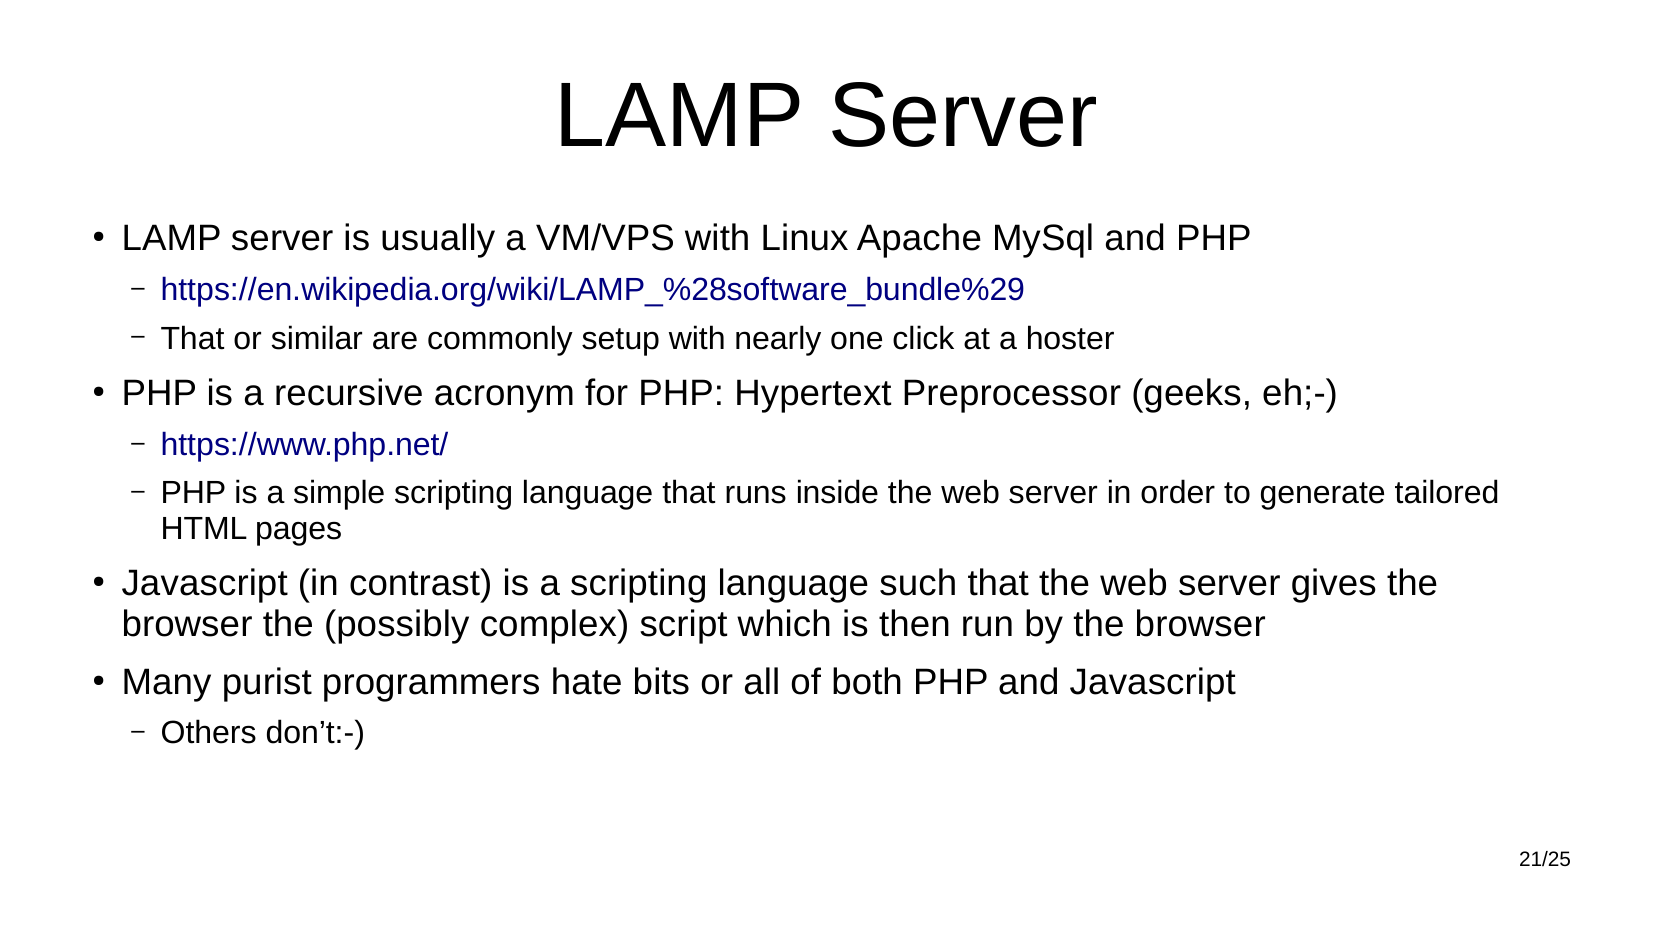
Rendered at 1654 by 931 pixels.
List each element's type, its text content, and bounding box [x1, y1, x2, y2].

title LAMP Server [82, 37, 1571, 193]
list LAMP server is usually a VM/VPS with Linux Apache MySql and PHP https://en.wikipedia.org/wiki/LAMP_%28software_bundle%29 That or similar are commonly setup with nearly one click at a hoster PHP is a recursive acronym for PHP: Hypertext Preprocessor (geeks, eh;-) https://www.php.net/ PHP is a simple scripting language that runs inside the web server in order to generate tailored HTML pages Javascript (in contrast) is a scripting language such that the web server gives the browser the (possibly complex) script which is then run by the browser Many purist programmers hate bits or all of both PHP and Javascript Others don’t:-) [82, 217, 1571, 758]
